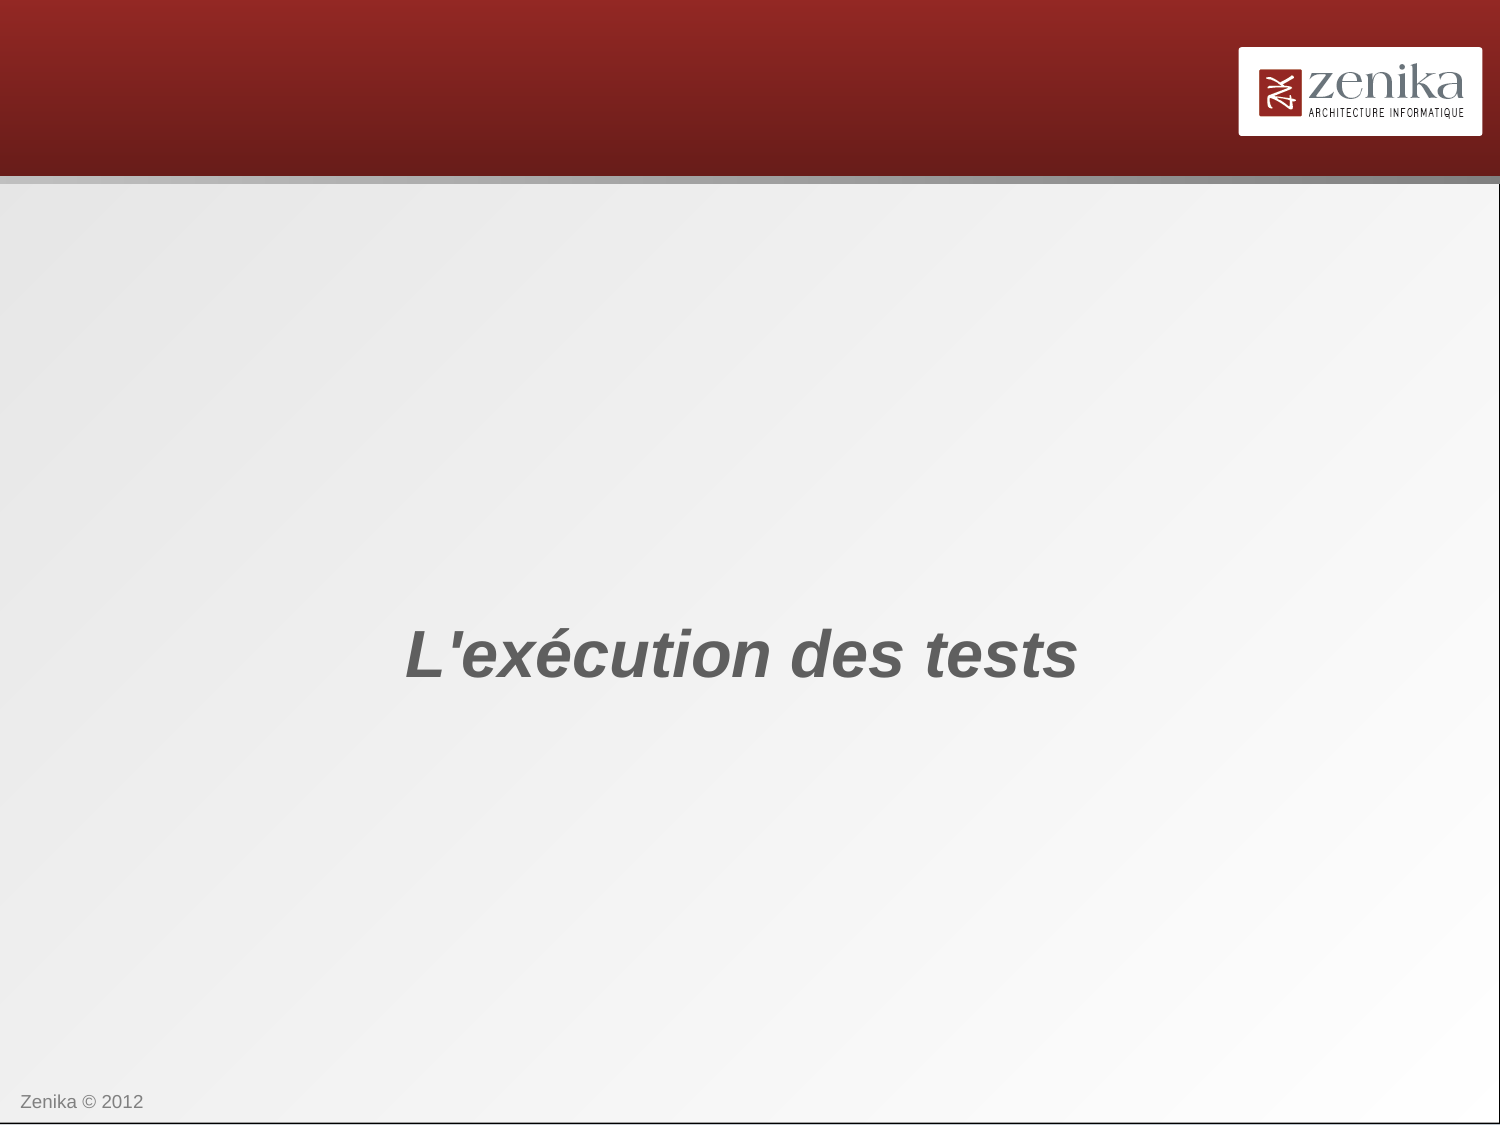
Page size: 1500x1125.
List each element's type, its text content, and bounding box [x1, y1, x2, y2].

text_box L'exécution des tests [50, 249, 1435, 1079]
picture [1257, 58, 1464, 125]
